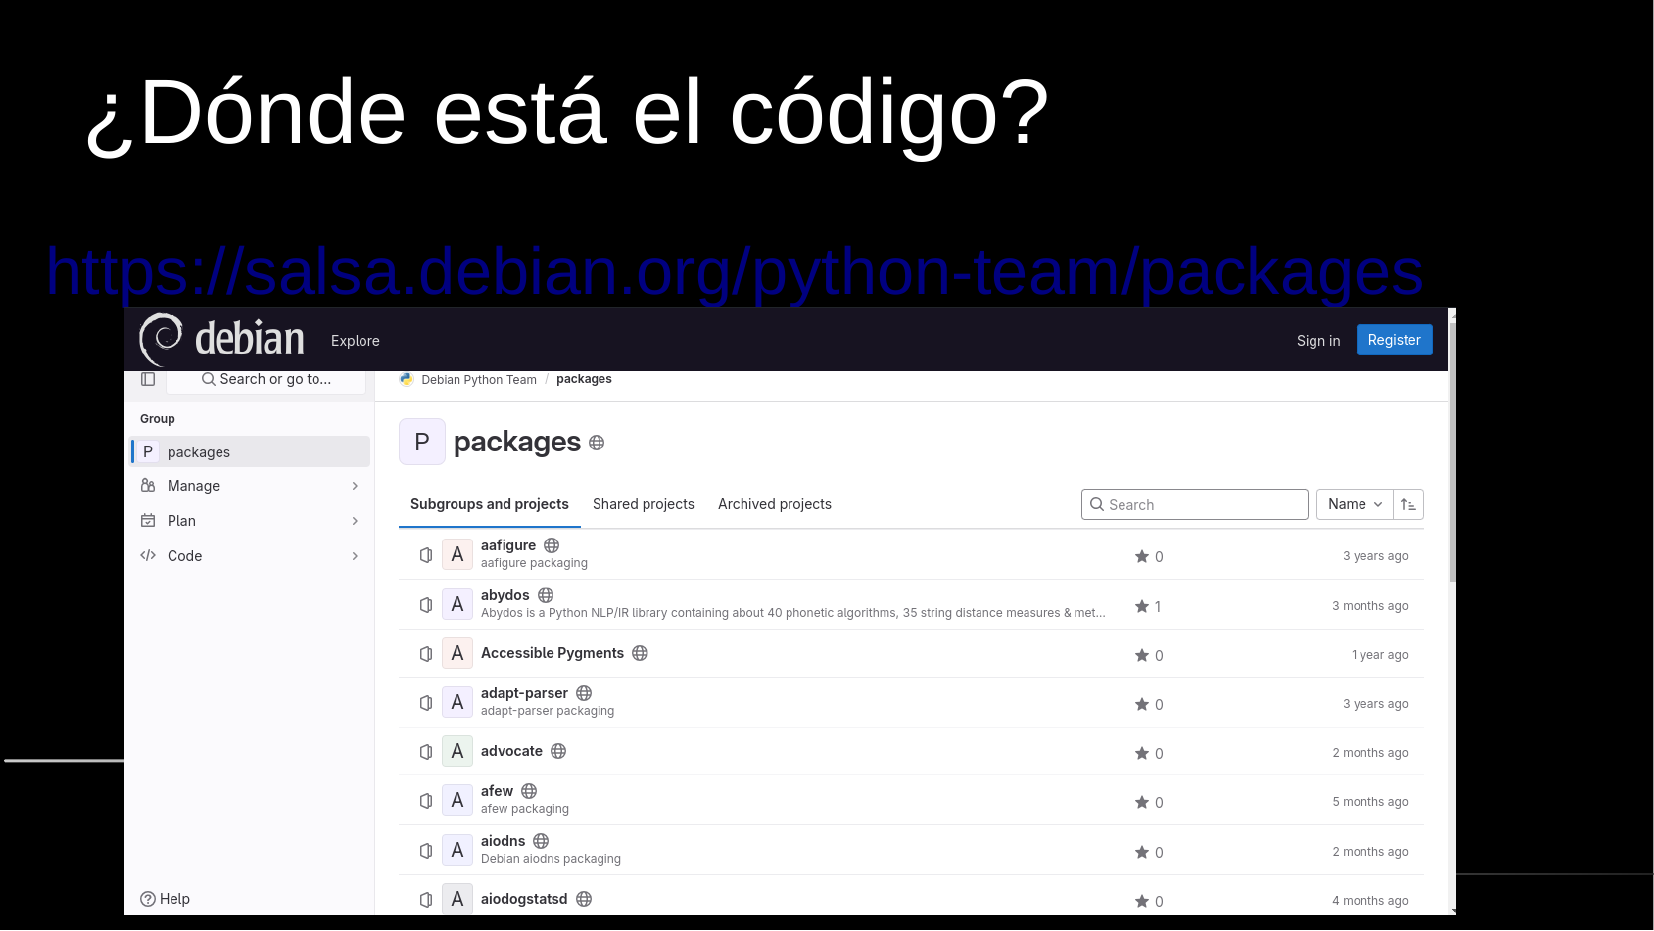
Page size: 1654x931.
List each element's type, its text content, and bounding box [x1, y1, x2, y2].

picture [124, 307, 1456, 916]
title ¿Dónde está el código? [82, 35, 1235, 189]
list https://salsa.debian.org/python-team/packages [45, 233, 1546, 841]
